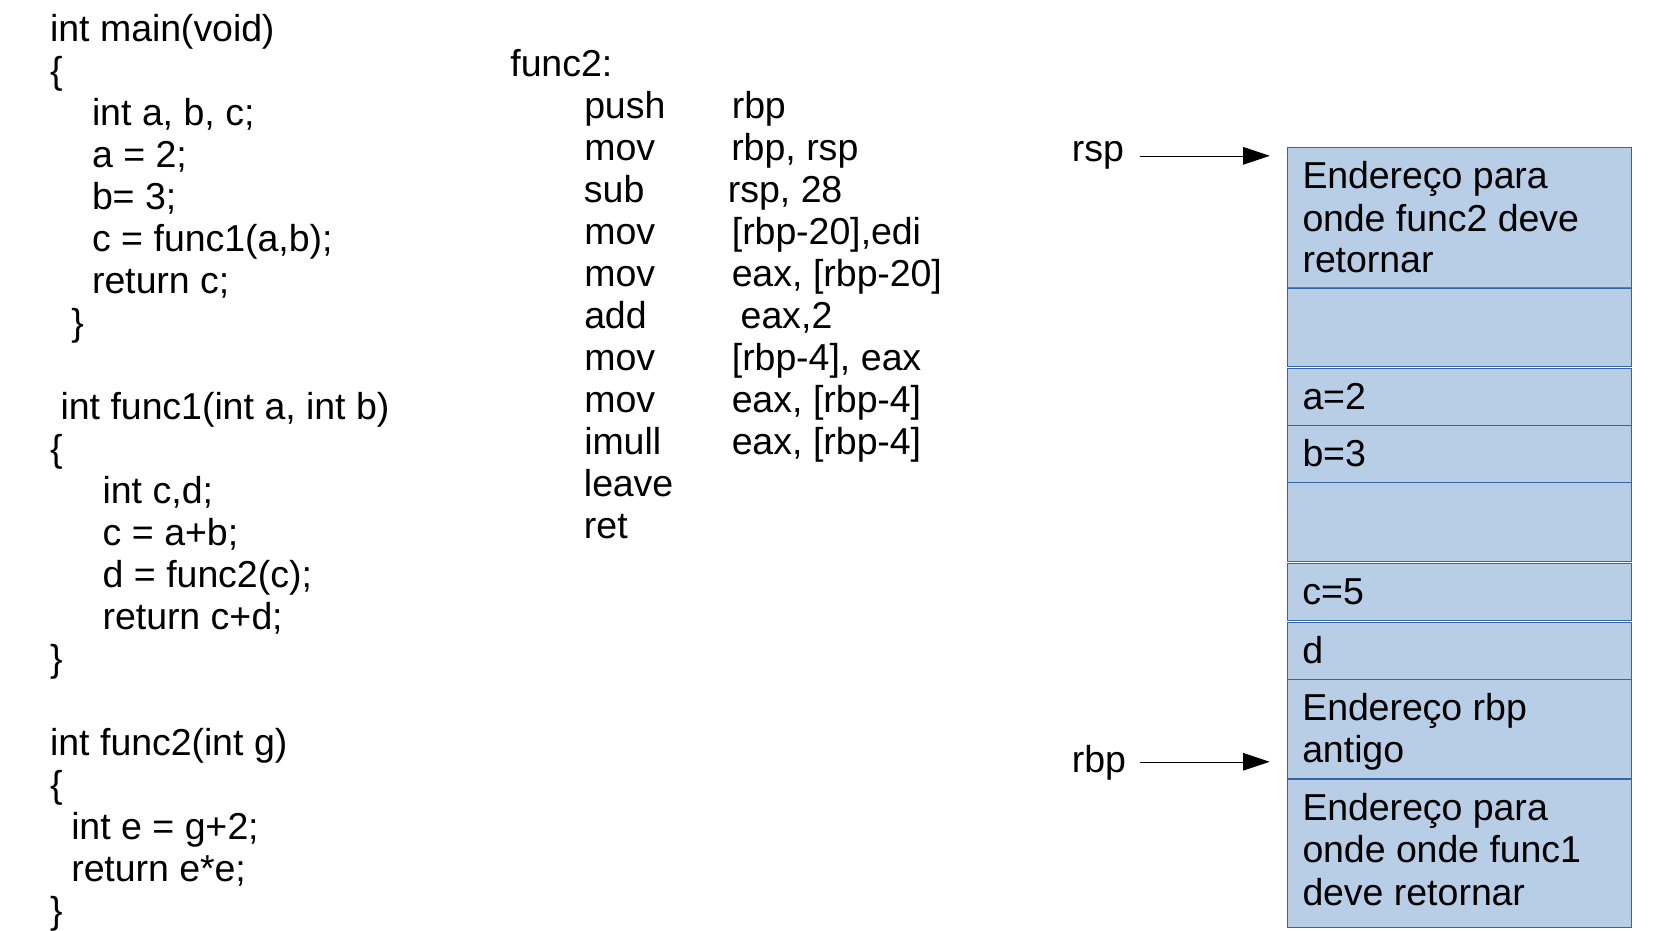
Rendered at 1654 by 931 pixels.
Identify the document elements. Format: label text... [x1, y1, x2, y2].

text_box Endereço para onde onde func1 deve retornar [1287, 779, 1632, 928]
text_box rbp [1057, 731, 1141, 789]
text_box Endereço rbp antigo [1287, 680, 1632, 779]
text_box [1287, 483, 1632, 562]
text_box b=3 [1287, 426, 1632, 483]
text_box func2: push rbp mov rbp, rsp sub rsp, 28 mov [rbp-20],edi mov eax, [rbp-20] add eax,2 mov [rbp-4], eax mov eax, [rbp-4] imull eax, [rbp-4] leave ret [495, 35, 1028, 807]
text_box Endereço para onde func2 deve retornar [1287, 147, 1632, 289]
text_box c=5 [1287, 563, 1632, 621]
text_box d [1287, 622, 1632, 680]
text_box rsp [1057, 120, 1139, 178]
text_box a=2 [1287, 368, 1632, 426]
text_box int main(void) { int a, b, c; a = 2; b= 3; c = func1(a,b); return c; } int func1(int a, int b) { int c,d; c = a+b; d = func2(c); return c+d; } int func2(int g) { int e = g+2; return e*e; } [35, 0, 449, 931]
text_box [1287, 289, 1632, 367]
